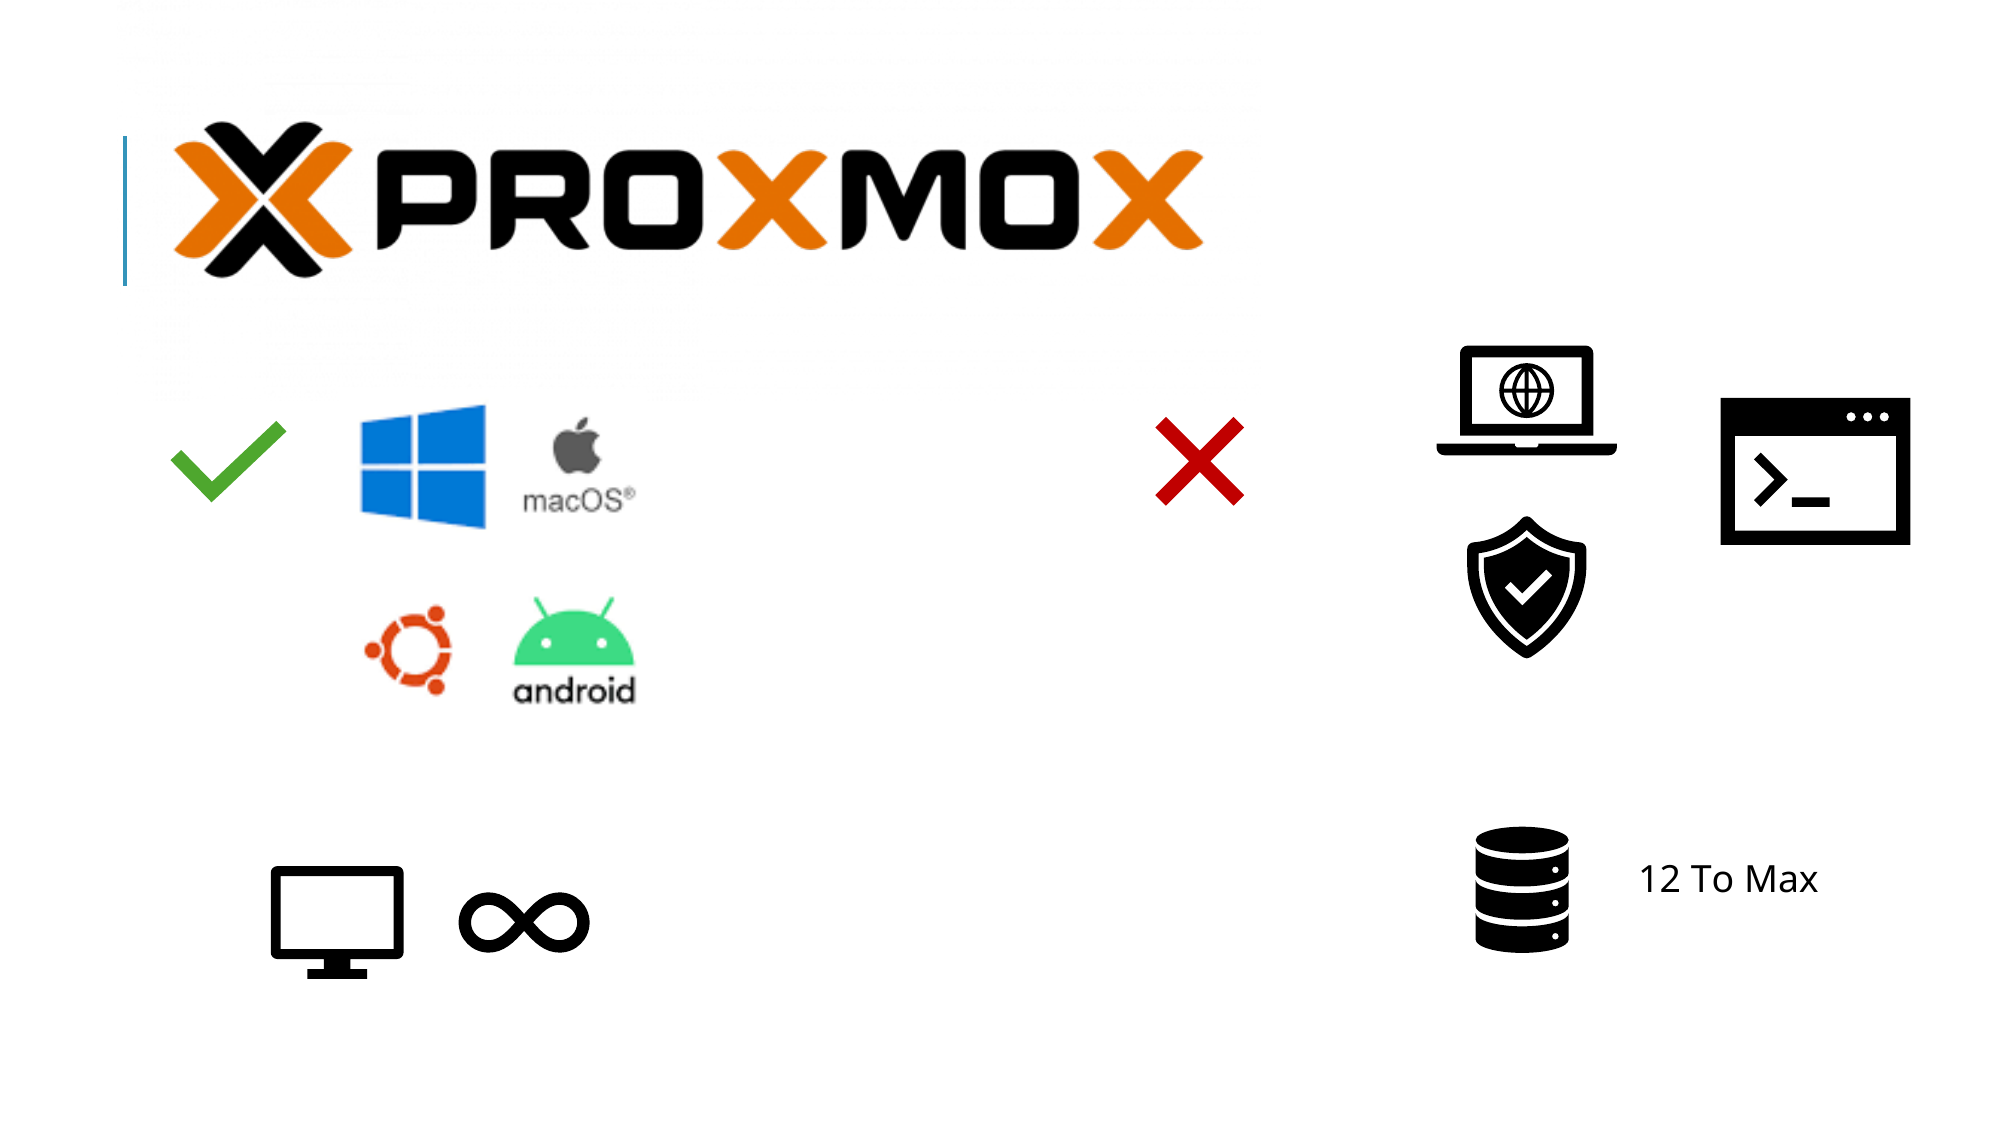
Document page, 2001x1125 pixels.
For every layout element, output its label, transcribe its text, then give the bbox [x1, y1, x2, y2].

picture [1441, 501, 1612, 672]
picture [1431, 305, 1622, 496]
picture [1700, 356, 1931, 587]
picture [449, 847, 600, 998]
text_box 12 To Max [1623, 847, 1854, 909]
picture [117, 0, 1261, 736]
picture [256, 842, 418, 1004]
picture [1441, 809, 1603, 971]
